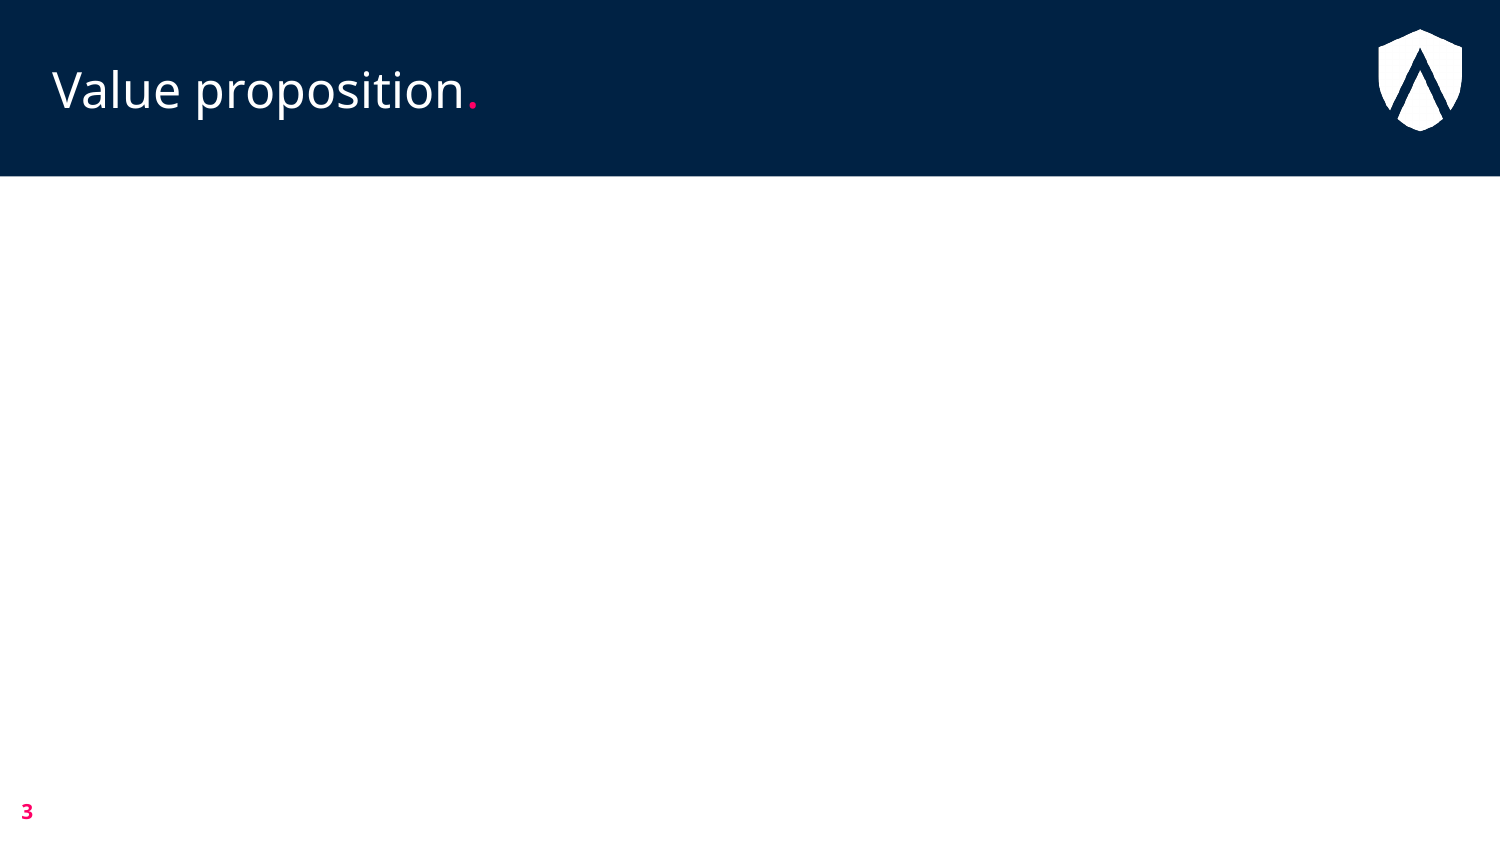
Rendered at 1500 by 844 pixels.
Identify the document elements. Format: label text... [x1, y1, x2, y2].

title Value proposition. [37, 5, 1481, 172]
